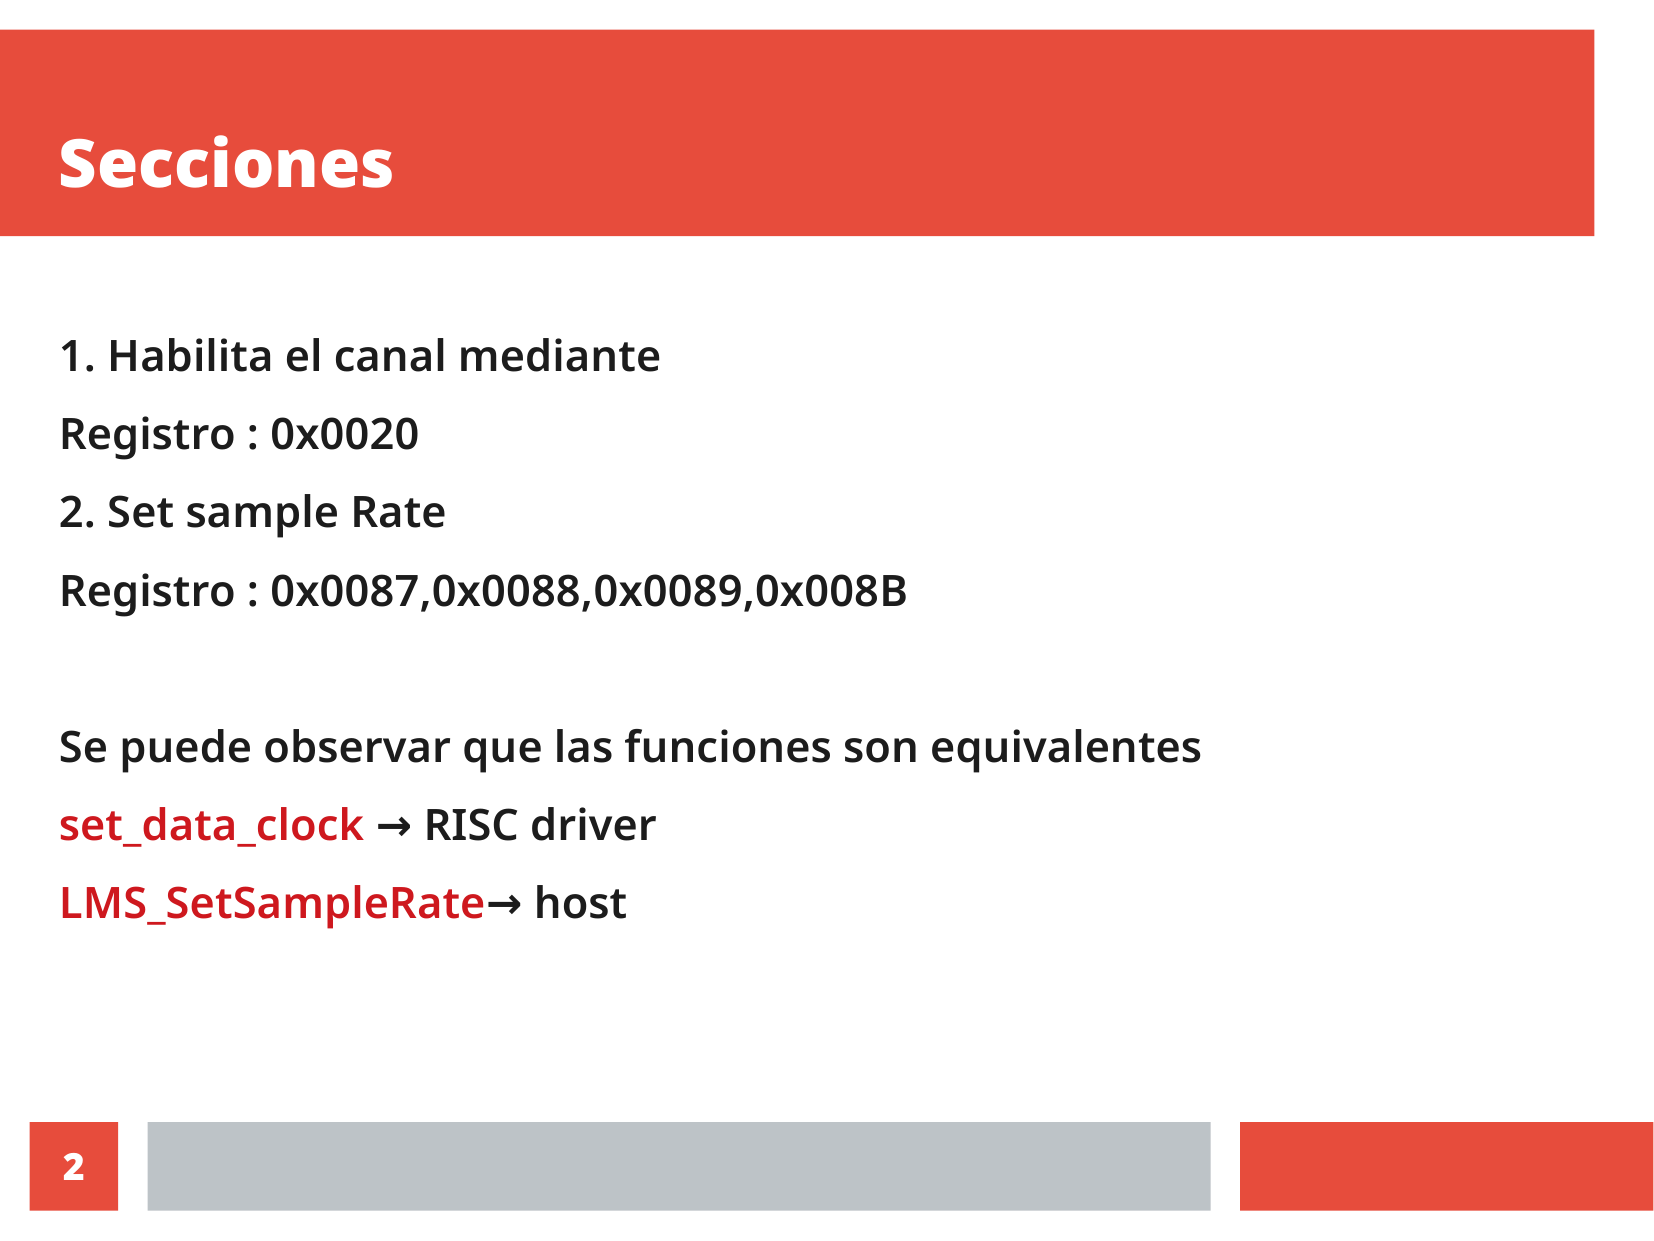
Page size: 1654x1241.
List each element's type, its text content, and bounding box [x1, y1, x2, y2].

list 1. Habilita el canal mediante Registro : 0x0020 2. Set sample Rate Registro : 0x0087,0x0088,0x0089,0x008B Se puede observar que las funciones son equivalentes set_data_clock → RISC driver LMS_SetSampleRate→ host [59, 324, 1565, 1093]
title Secciones [59, 59, 1595, 207]
